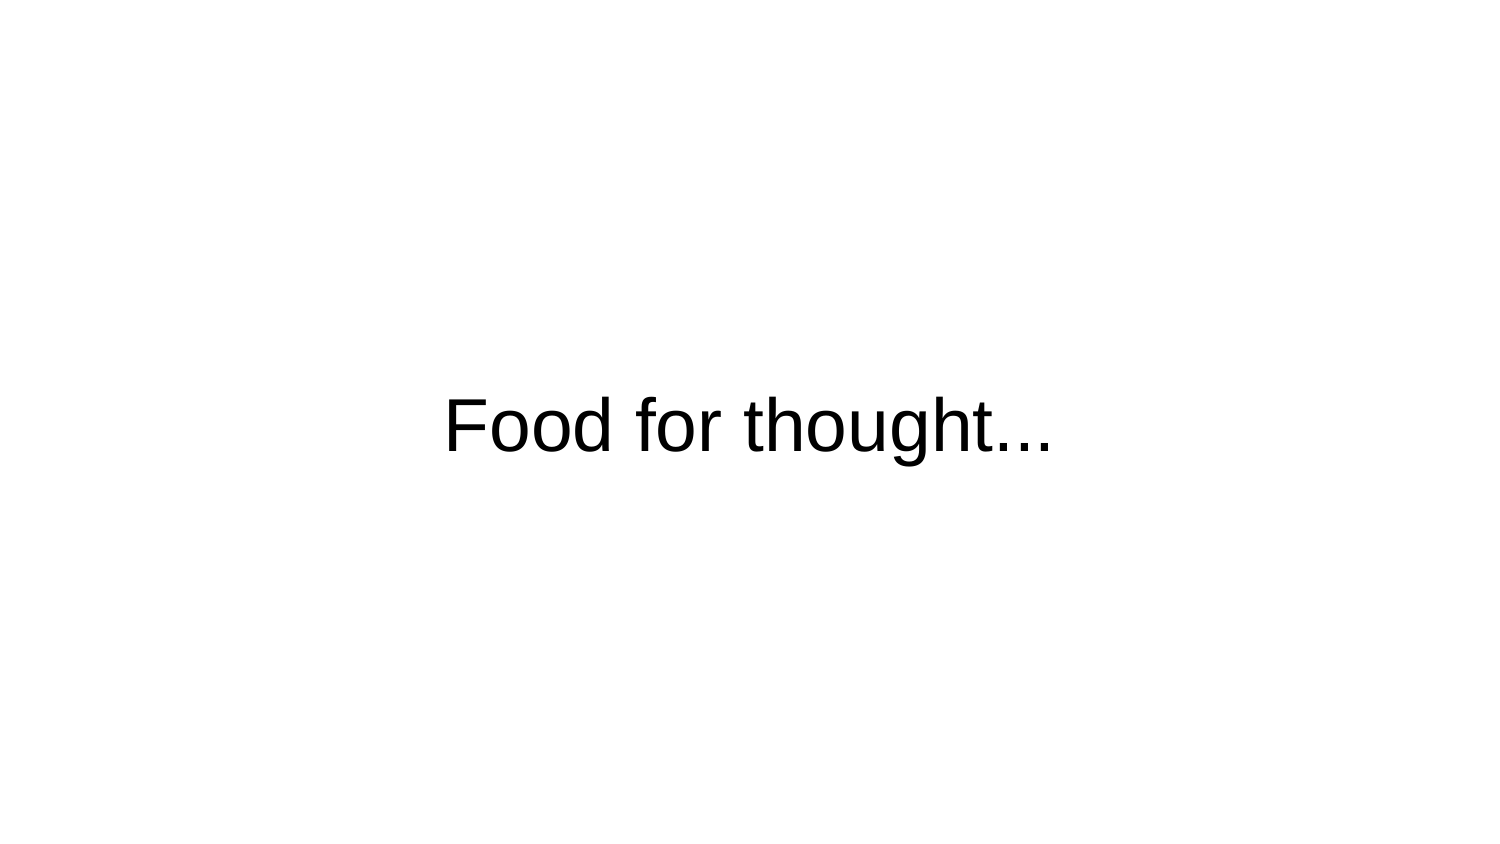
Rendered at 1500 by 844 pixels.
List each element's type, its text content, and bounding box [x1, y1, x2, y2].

title Food for thought... [51, 352, 1449, 491]
